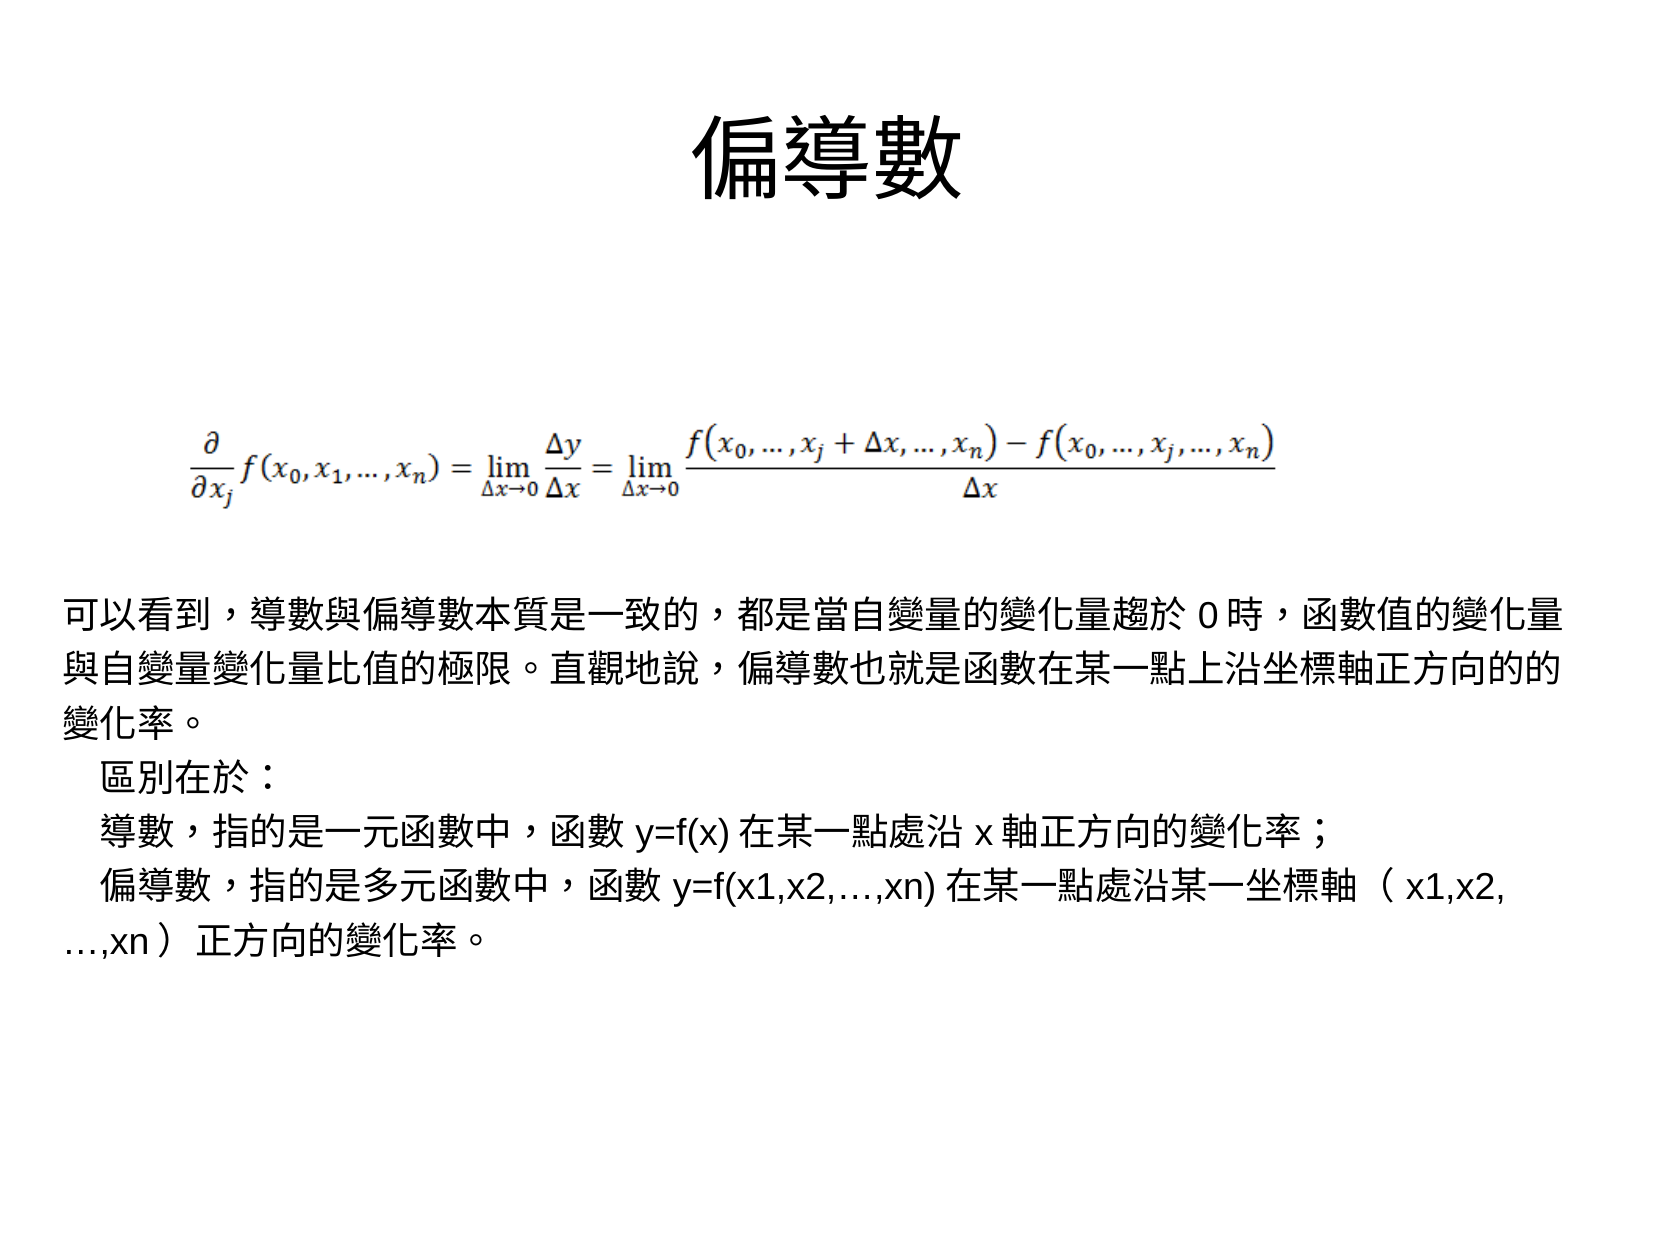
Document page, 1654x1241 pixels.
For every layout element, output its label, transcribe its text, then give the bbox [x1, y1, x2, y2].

picture [189, 413, 1288, 515]
text_box 可以看到，導數與偏導數本質是一致的，都是當自變量的變化量趨於0時，函數值的變化量與自變量變化量比值的極限。直觀地說，偏導數也就是函數在某一點上沿坐標軸正方向的的變化率。 區別在於： 導數，指的是一元函數中，函數y=f(x)在某一點處沿x軸正方向的變化率； 偏導數，指的是多元函數中，函數y=f(x1,x2,…,xn)在某一點處沿某一坐標軸（x1,x2,…,xn）正方向的變化率。 [47, 577, 1607, 1004]
title 偏導數 [82, 49, 1571, 257]
